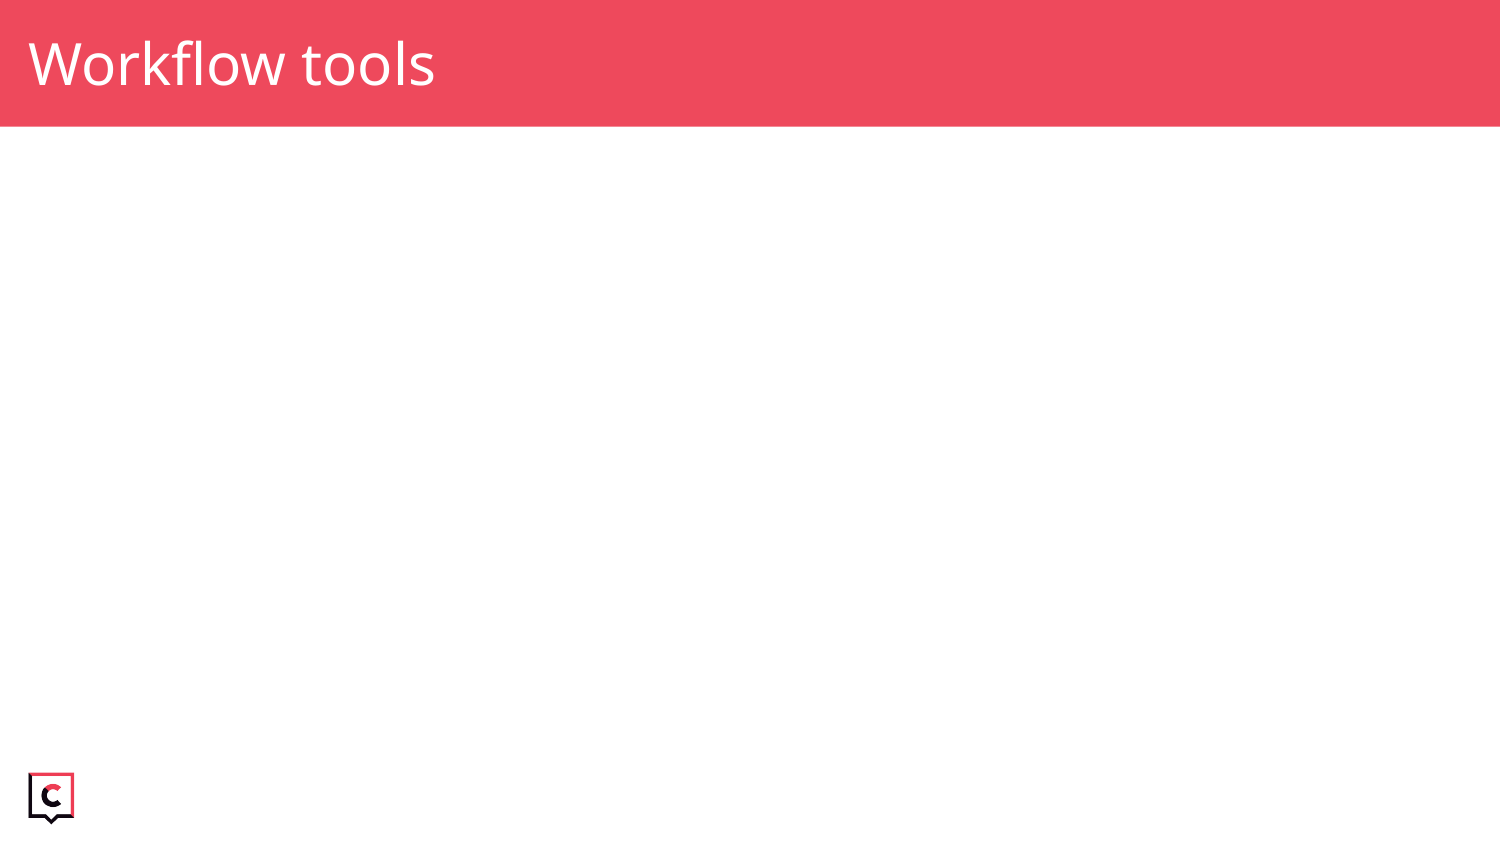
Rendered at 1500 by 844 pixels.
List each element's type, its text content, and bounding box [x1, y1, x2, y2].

picture [19, 764, 82, 830]
title Workflow tools [13, 12, 1412, 107]
